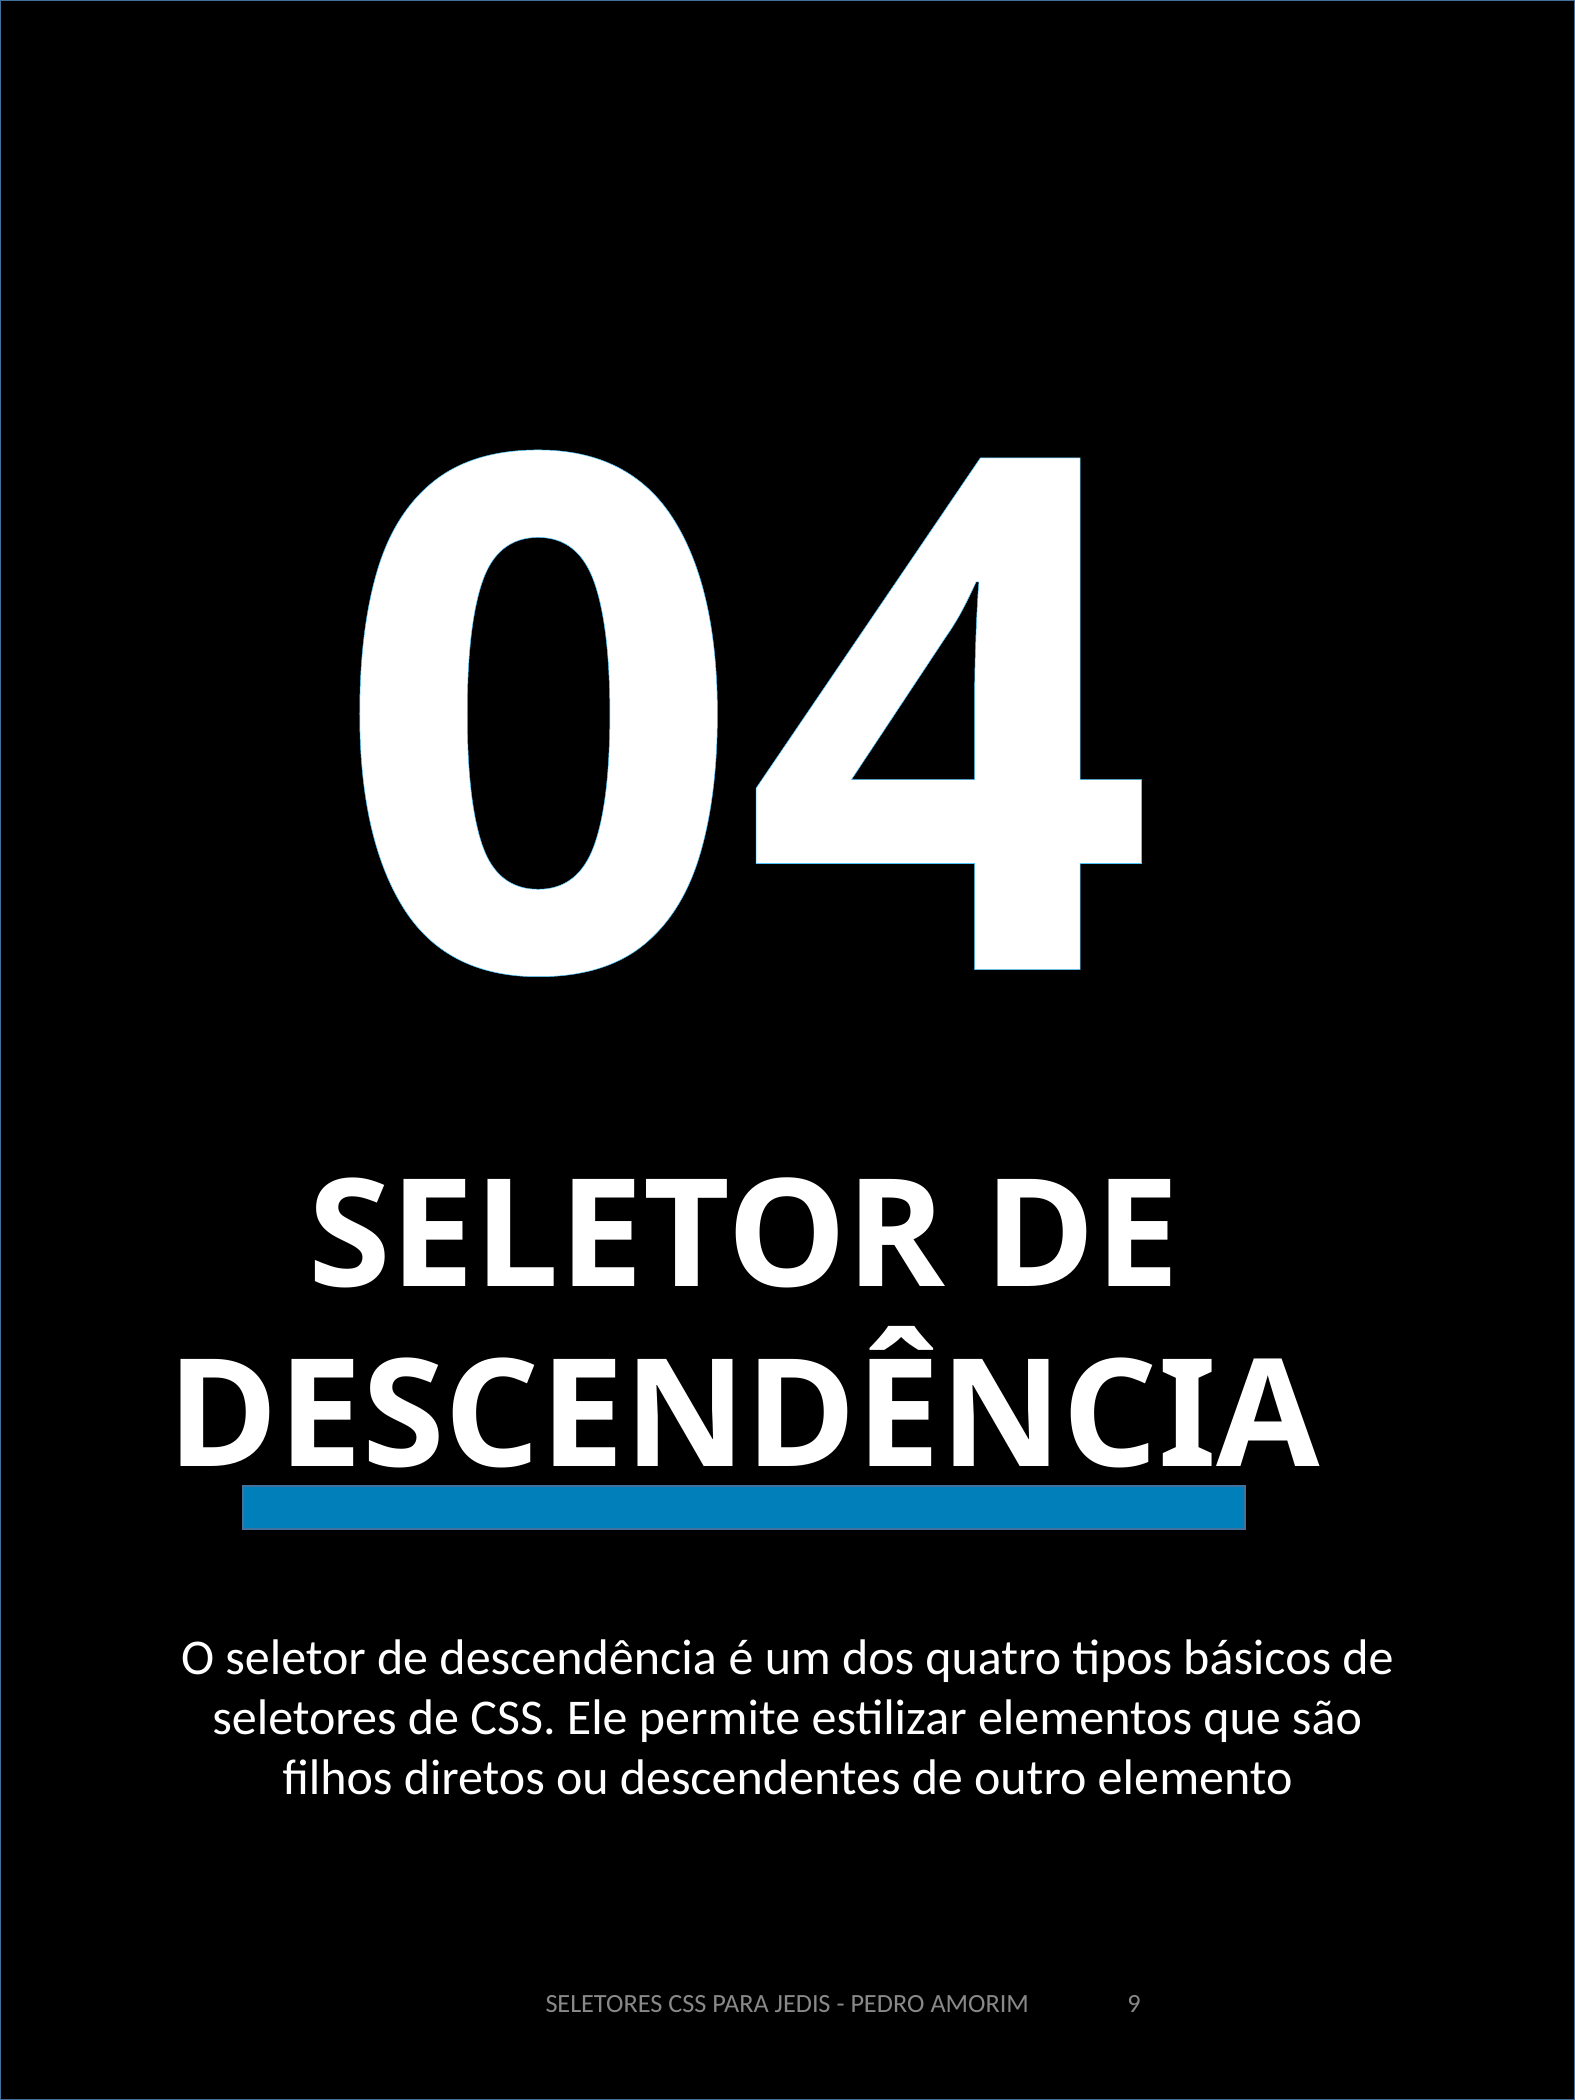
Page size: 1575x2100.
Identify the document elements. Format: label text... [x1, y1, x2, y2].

text_box 9 [1112, 1946, 1467, 2059]
text_box SELETOR DE DESCENDÊNCIA [0, 1129, 1499, 1504]
text_box SELETORES CSS PARA JEDIS - PEDRO AMORIM [521, 1946, 1054, 2059]
text_box [0, 0, 1575, 2100]
text_box O seletor de descendência é um dos quatro tipos básicos de seletores de CSS. Ele permite estilizar elementos que são filhos diretos ou descendentes de outro elemento [146, 1617, 1429, 1815]
text_box 04 [42, 245, 1445, 1129]
